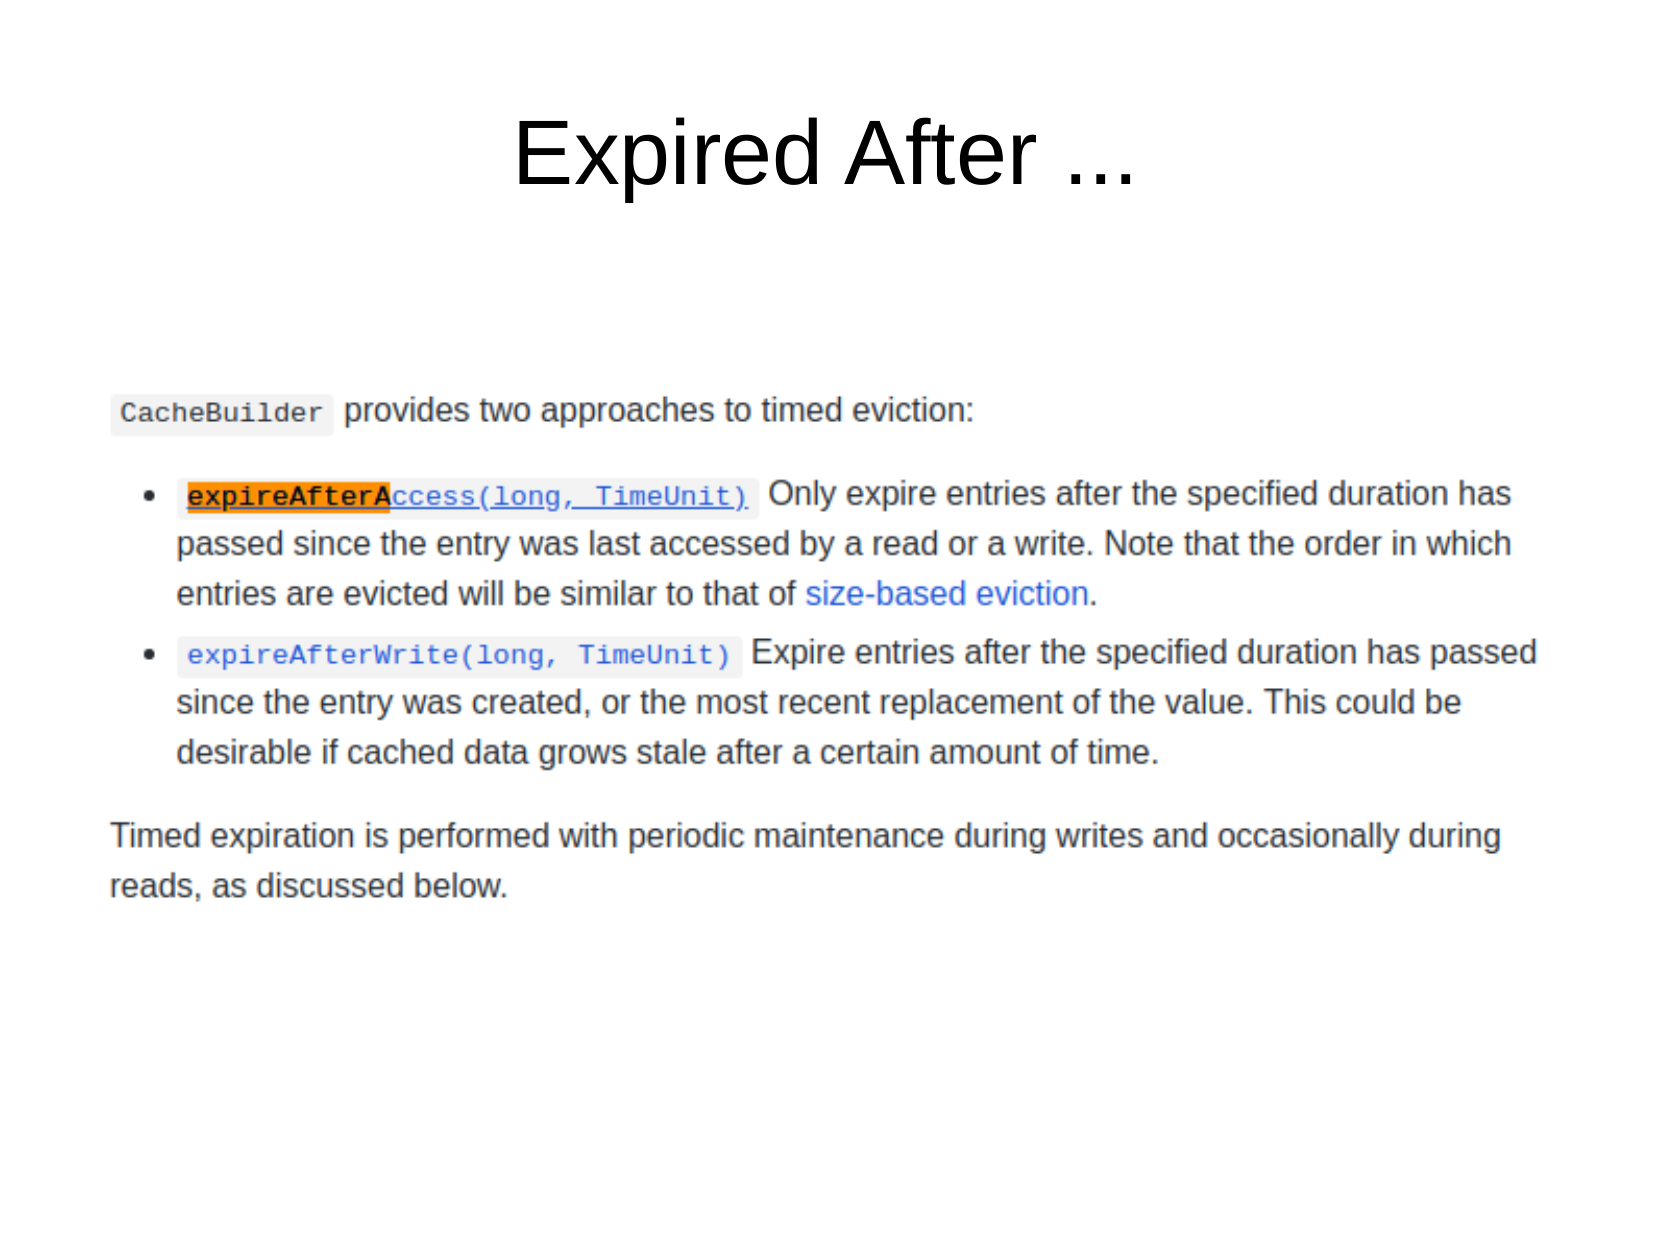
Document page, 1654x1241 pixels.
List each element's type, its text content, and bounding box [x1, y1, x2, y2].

picture [82, 374, 1571, 925]
title Expired After ... [82, 49, 1571, 257]
